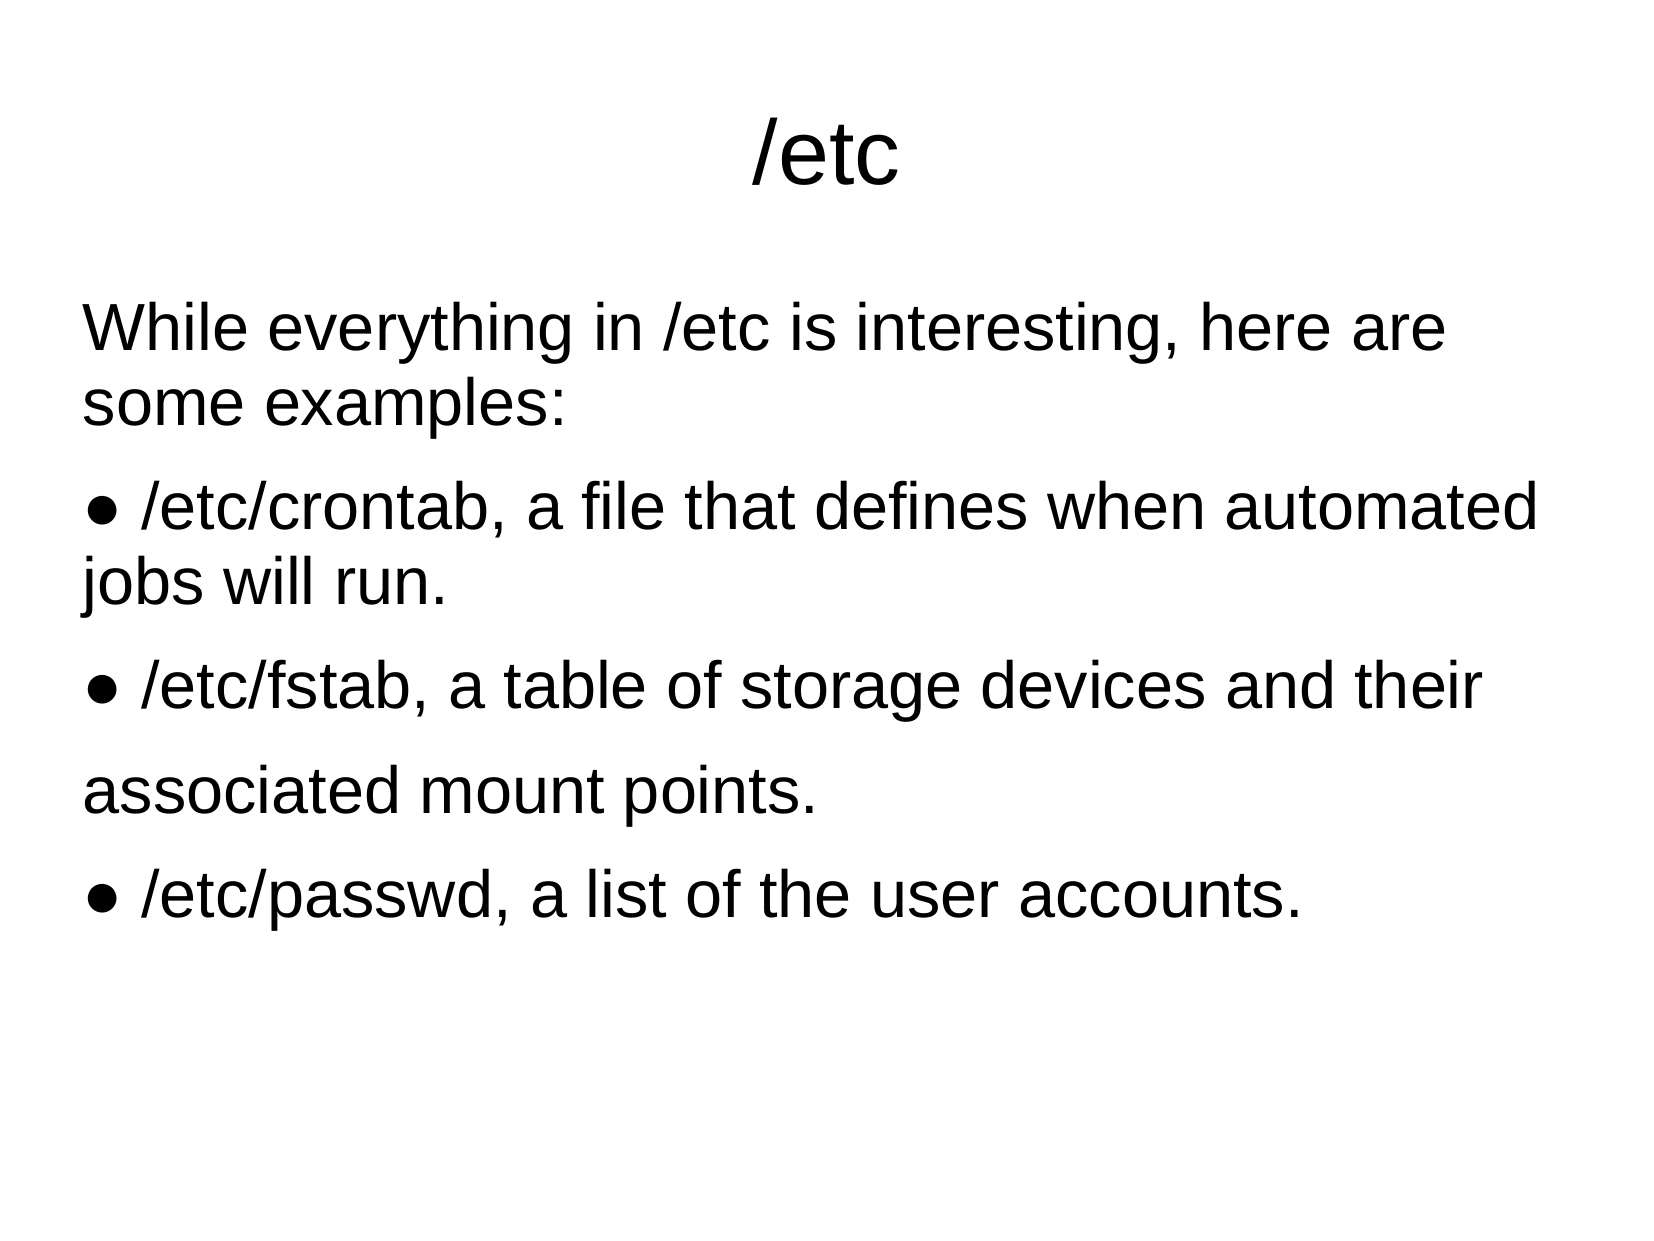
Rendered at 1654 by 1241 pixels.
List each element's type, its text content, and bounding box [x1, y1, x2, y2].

list While everything in /etc is interesting, here are some examples: ● /etc/crontab, a file that defines when automated jobs will run. ● /etc/fstab, a table of storage devices and their associated mount points. ● /etc/passwd, a list of the user accounts. [82, 290, 1571, 1010]
title /etc [82, 49, 1571, 257]
